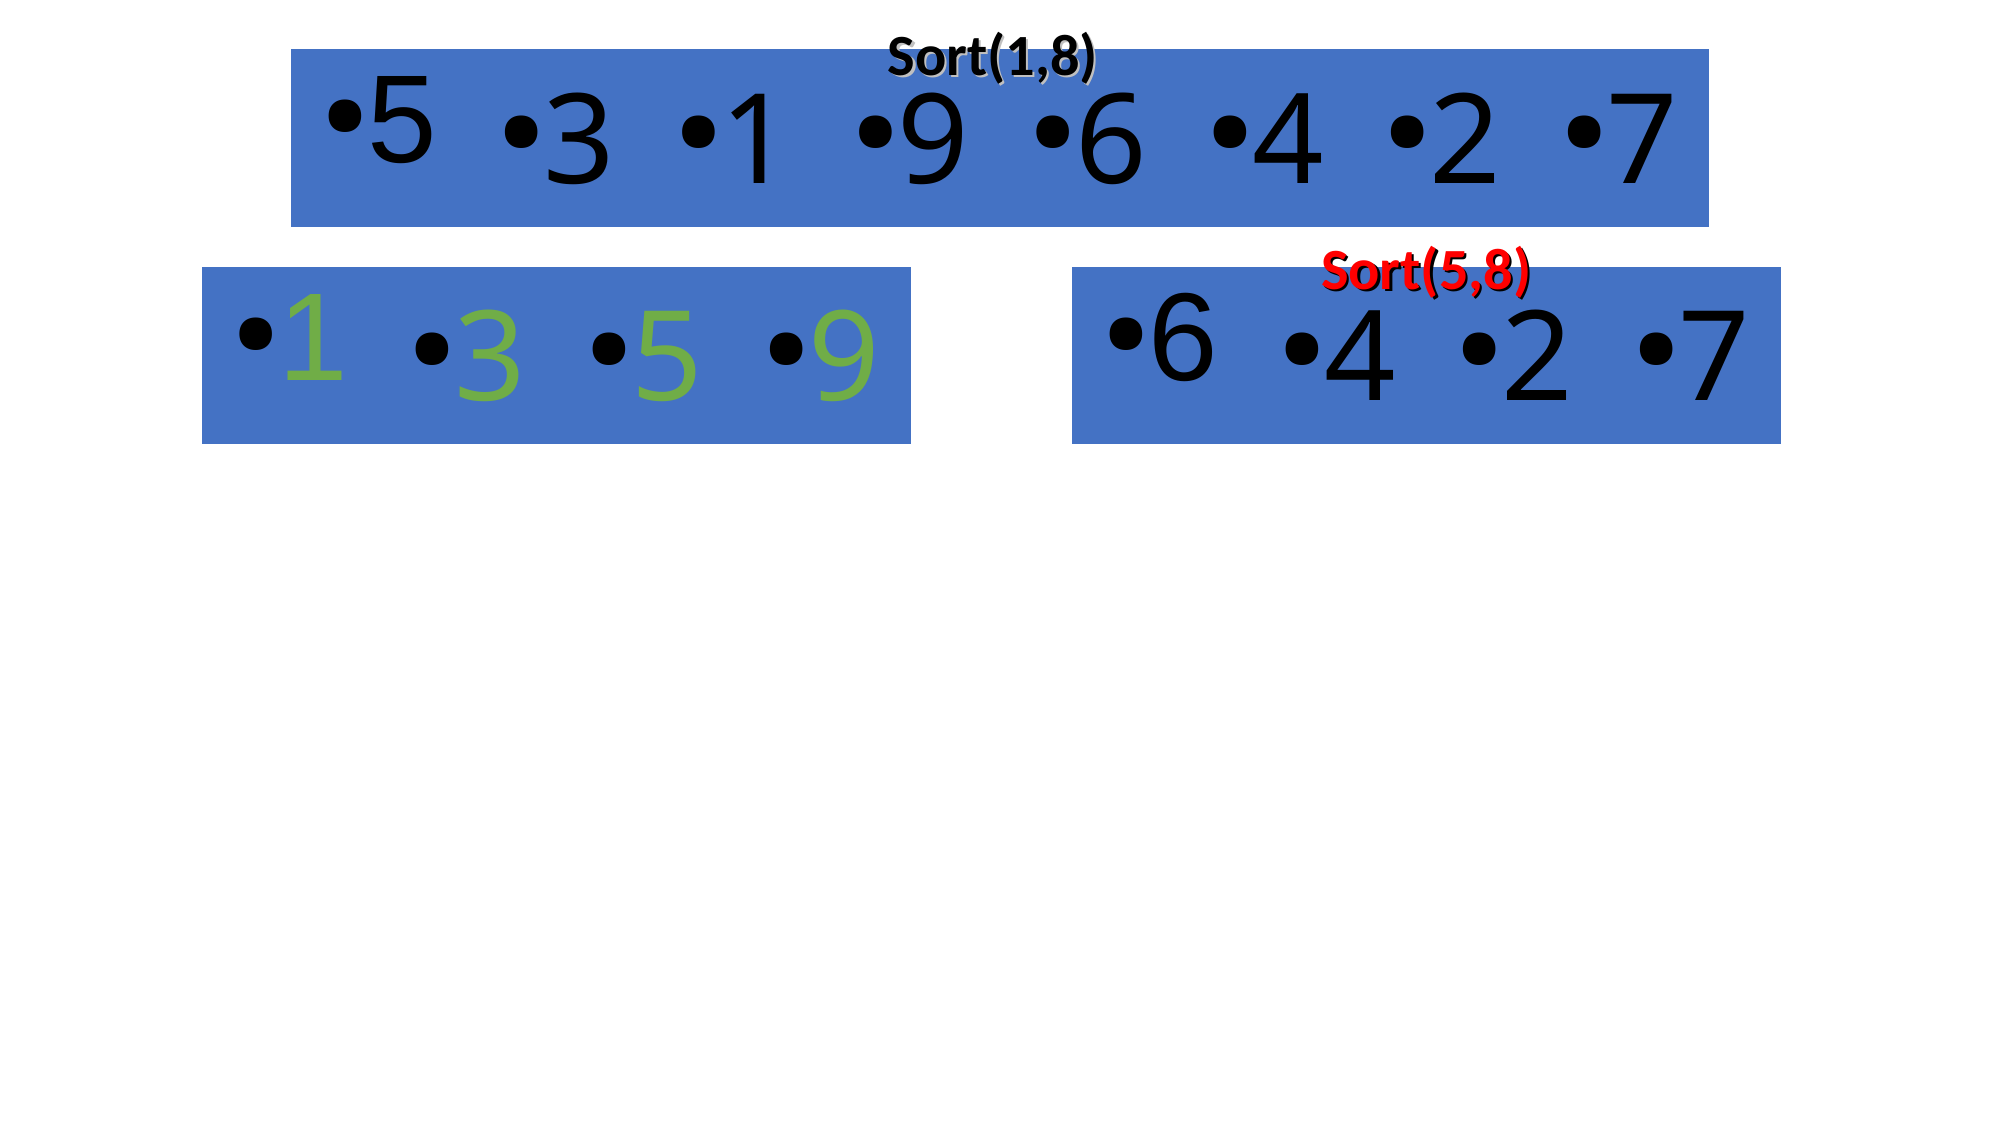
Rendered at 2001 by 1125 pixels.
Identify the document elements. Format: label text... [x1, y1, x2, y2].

table_header 7 [1531, 49, 1709, 227]
table_header 6 [1072, 267, 1249, 444]
table_header 6 [1093, 136, 1130, 175]
table_header 5 [556, 267, 733, 444]
table_header 9 [823, 49, 1000, 227]
table_header 6 [1000, 49, 1177, 227]
table_header 2 [1426, 267, 1604, 444]
table_header 3 [468, 49, 646, 227]
table_header 4 [1249, 267, 1426, 444]
text_box Sort(5,8) [1306, 224, 1547, 309]
table_header 7 [1604, 267, 1781, 444]
text_box Sort(1,8) [873, 9, 1113, 94]
table_header 9 [914, 102, 951, 141]
table_header 1 [202, 267, 379, 444]
table_header 4 [1177, 49, 1354, 227]
table_header 2 [1354, 49, 1531, 224]
table_header 9 [733, 267, 911, 444]
table_header 3 [379, 267, 556, 444]
table_header 5 [291, 49, 468, 227]
table_header 1 [646, 49, 823, 227]
